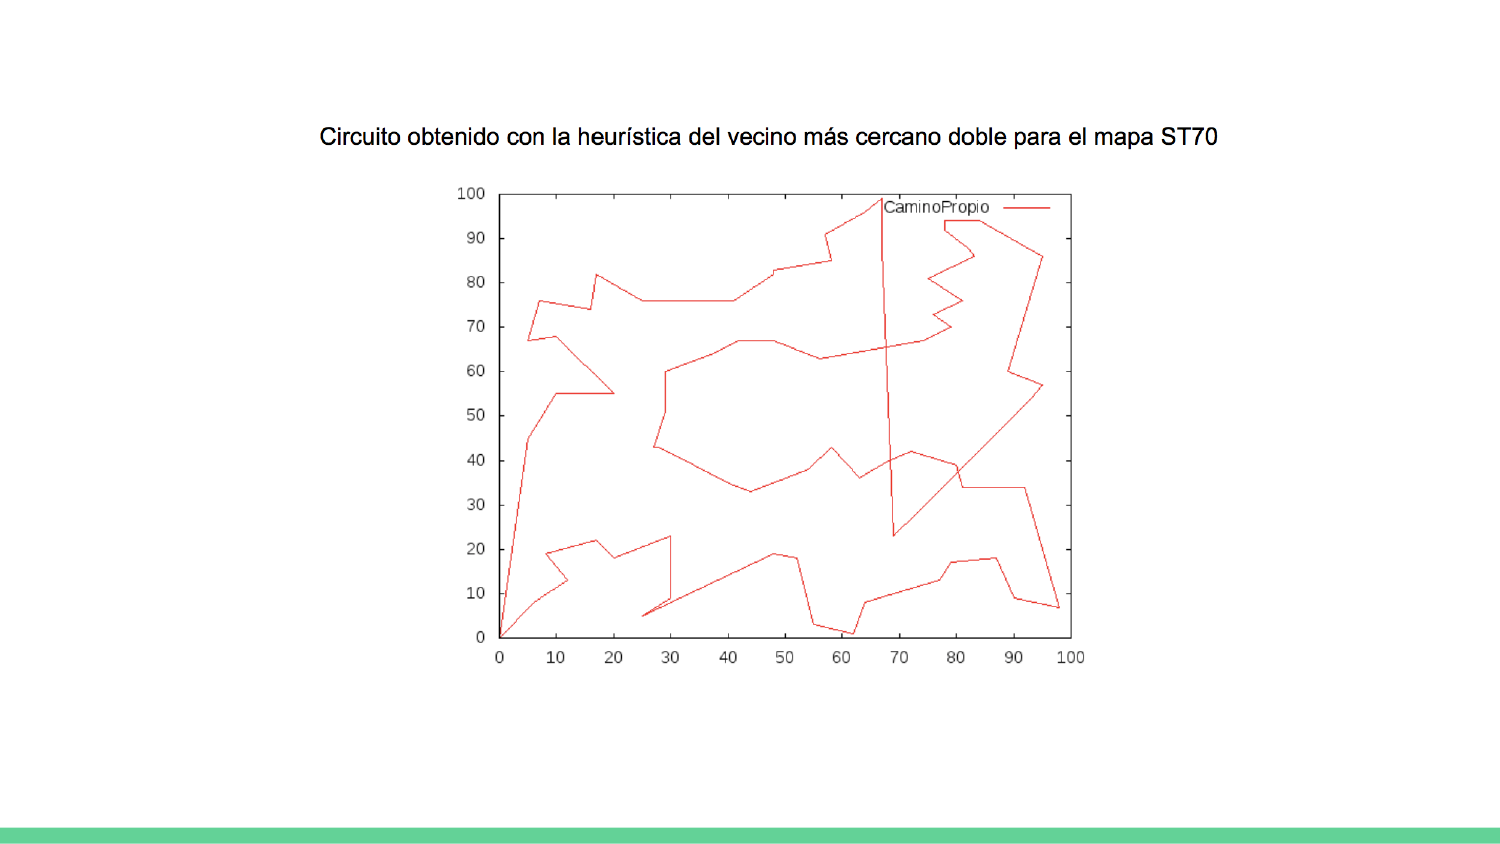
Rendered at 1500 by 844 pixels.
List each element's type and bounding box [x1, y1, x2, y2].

picture [310, 100, 1253, 722]
